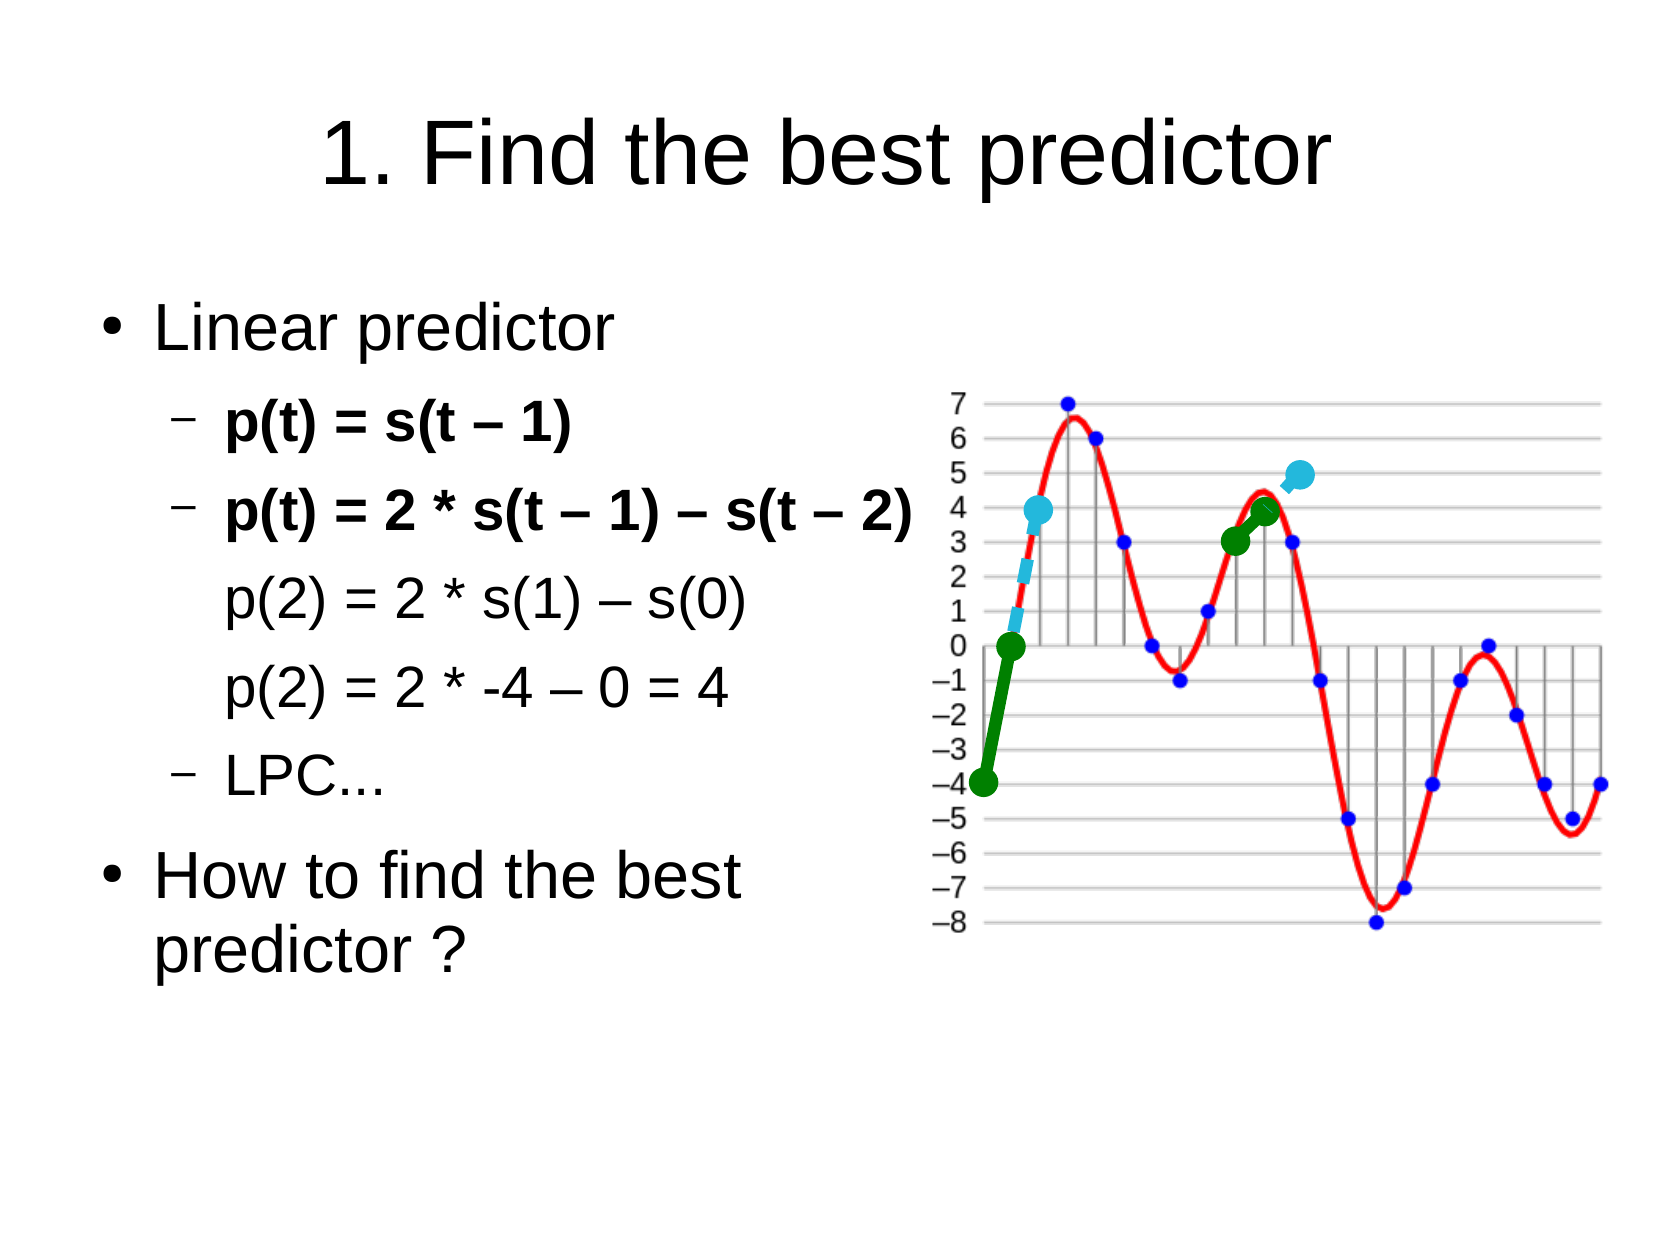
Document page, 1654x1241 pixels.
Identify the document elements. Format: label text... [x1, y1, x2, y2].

text_box [1285, 460, 1315, 490]
list Linear predictor p(t) = s(t – 1) p(t) = 2 * s(t – 1) – s(t – 2) p(2) = 2 * s(1) – s(0) p(2) = 2 * -4 – 0 = 4 LPC... How to find the best predictor ? [82, 290, 937, 1010]
text_box [996, 632, 1026, 661]
text_box [1250, 496, 1280, 527]
text_box [1220, 526, 1251, 556]
text_box [1023, 495, 1054, 525]
text_box [968, 768, 999, 798]
picture [870, 369, 1654, 958]
title 1. Find the best predictor [82, 49, 1571, 257]
